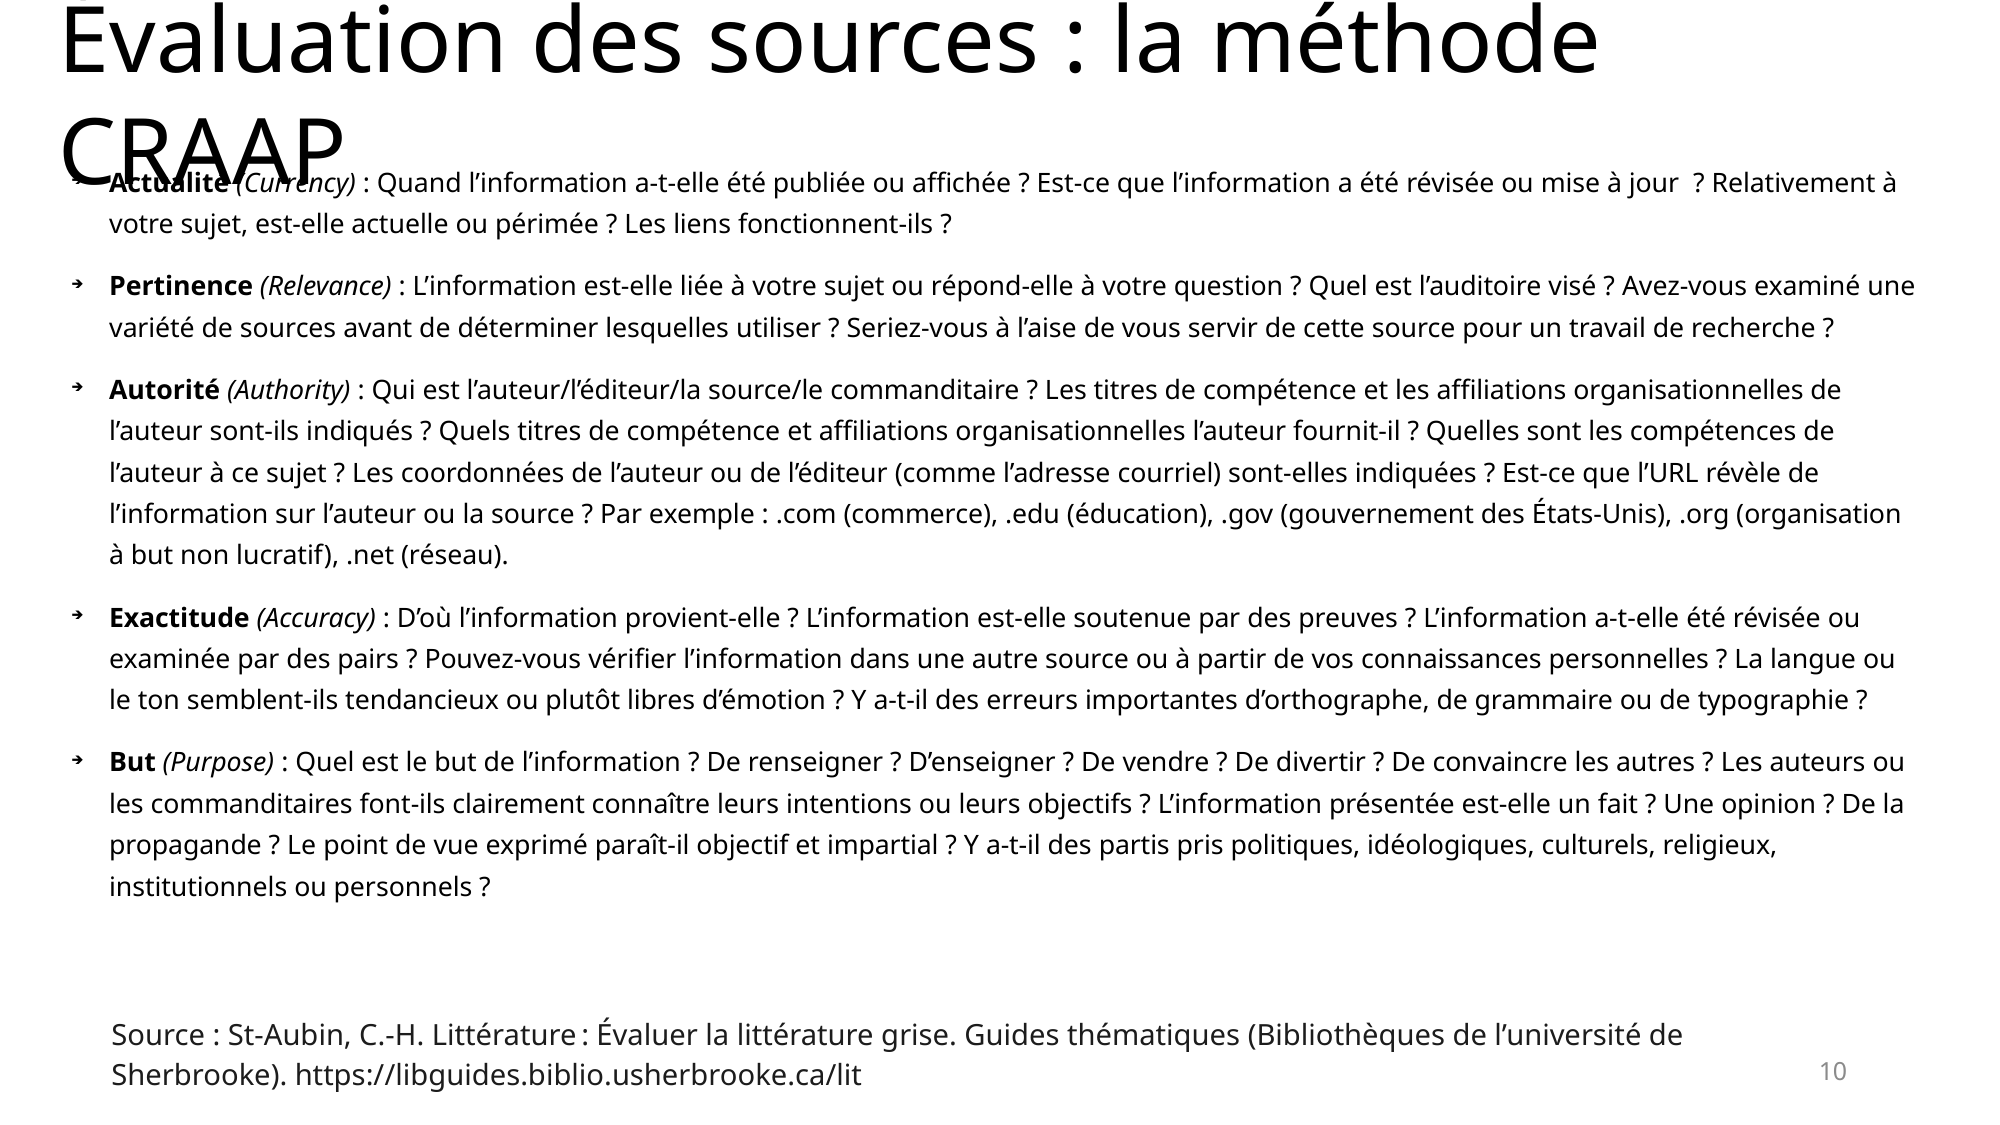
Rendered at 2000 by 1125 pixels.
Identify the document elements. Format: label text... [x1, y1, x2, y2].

list Actualité (Currency) : Quand l’information a-t-elle été publiée ou affichée ? Est-ce que l’information a été révisée ou mise à jour ? Relativement à votre sujet, est-elle actuelle ou périmée ? Les liens fonctionnent-ils ? Pertinence (Relevance) : L’information est-elle liée à votre sujet ou répond-elle à votre question ? Quel est l’auditoire visé ? Avez-vous examiné une variété de sources avant de déterminer lesquelles utiliser ? Seriez-vous à l’aise de vous servir de cette source pour un travail de recherche ? Autorité (Authority) : Qui est l’auteur/l’éditeur/la source/le commanditaire ? Les titres de compétence et les affiliations organisationnelles de l’auteur sont-ils indiqués ? Quels titres de compétence et affiliations organisationnelles l’auteur fournit-il ? Quelles sont les compétences de l’auteur à ce sujet ? Les coordonnées de l’auteur ou de l’éditeur (comme l’adresse courriel) sont-elles indiquées ? Est-ce que l’URL révèle de l’information sur l’auteur ou la source ? Par exemple : .com (commerce), .edu (éducation), .gov (gouvernement des États-Unis), .org (organisation à but non lucratif), .net (réseau). Exactitude (Accuracy) : D’où l’information provient-elle ? L’information est-elle soutenue par des preuves ? L’information a-t-elle été révisée ou examinée par des pairs ? Pouvez-vous vérifier l’information dans une autre source ou à partir de vos connaissances personnelles ? La langue ou le ton semblent-ils tendancieux ou plutôt libres d’émotion ? Y a-t-il des erreurs importantes d’orthographe, de grammaire ou de typographie ? But (Purpose) : Quel est le but de l’information ? De renseigner ? D’enseigner ? De vendre ? De divertir ? De convaincre les autres ? Les auteurs ou les commanditaires font-ils clairement connaître leurs intentions ou leurs objectifs ? L’information présentée est-elle un fait ? Une opinion ? De la propagande ? Le point de vue exprimé paraît-il objectif et impartial ? Y a-t-il des partis pris politiques, idéologiques, culturels, religieux, institutionnels ou personnels ? [58, 158, 1919, 998]
title Évaluation des sources : la méthode CRAAP [58, 0, 1861, 158]
text_box Source : St-Aubin, C.-H. Littérature : Évaluer la littérature grise. Guides thématiques (Bibliothèques de l’université de Sherbrooke). https://libguides.biblio.usherbrooke.ca/lit [96, 1007, 1780, 1106]
